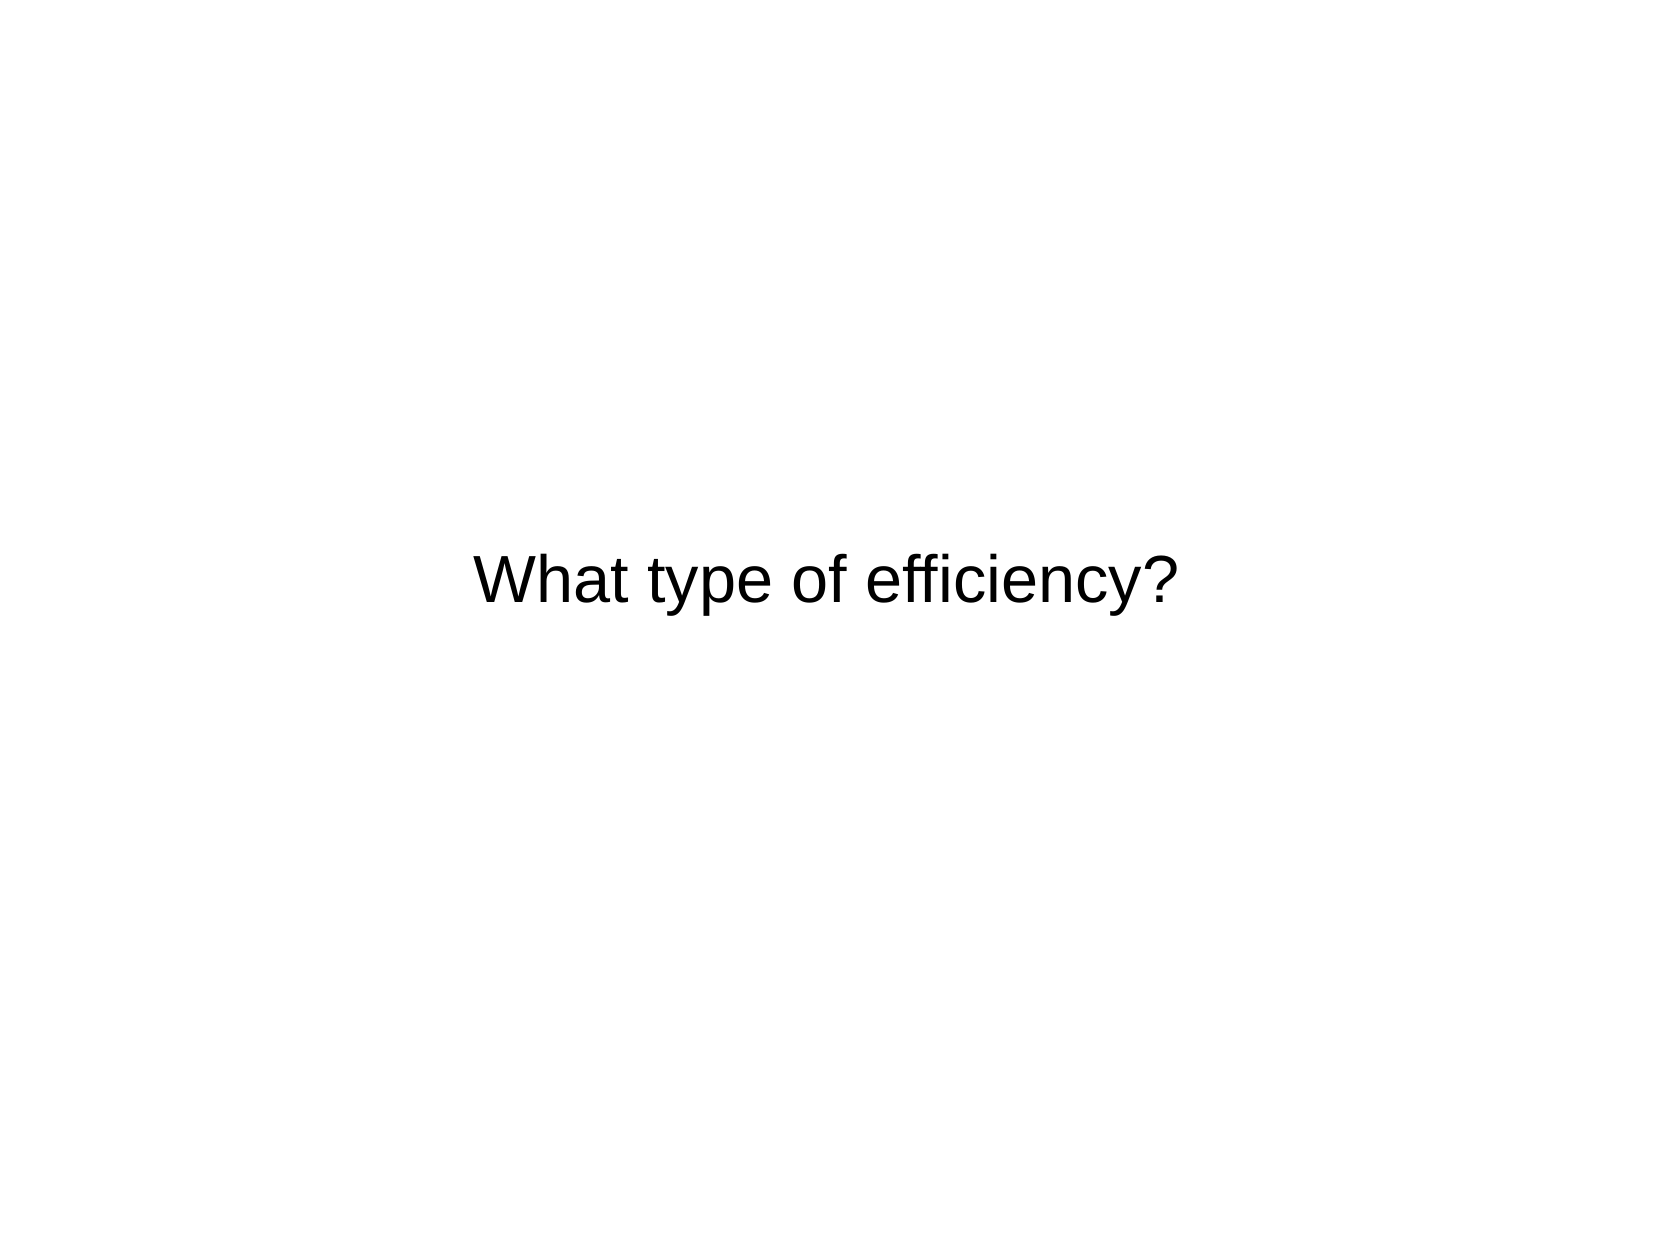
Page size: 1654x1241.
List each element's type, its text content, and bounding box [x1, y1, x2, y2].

subtitle What type of efficiency? [82, 49, 1571, 1109]
